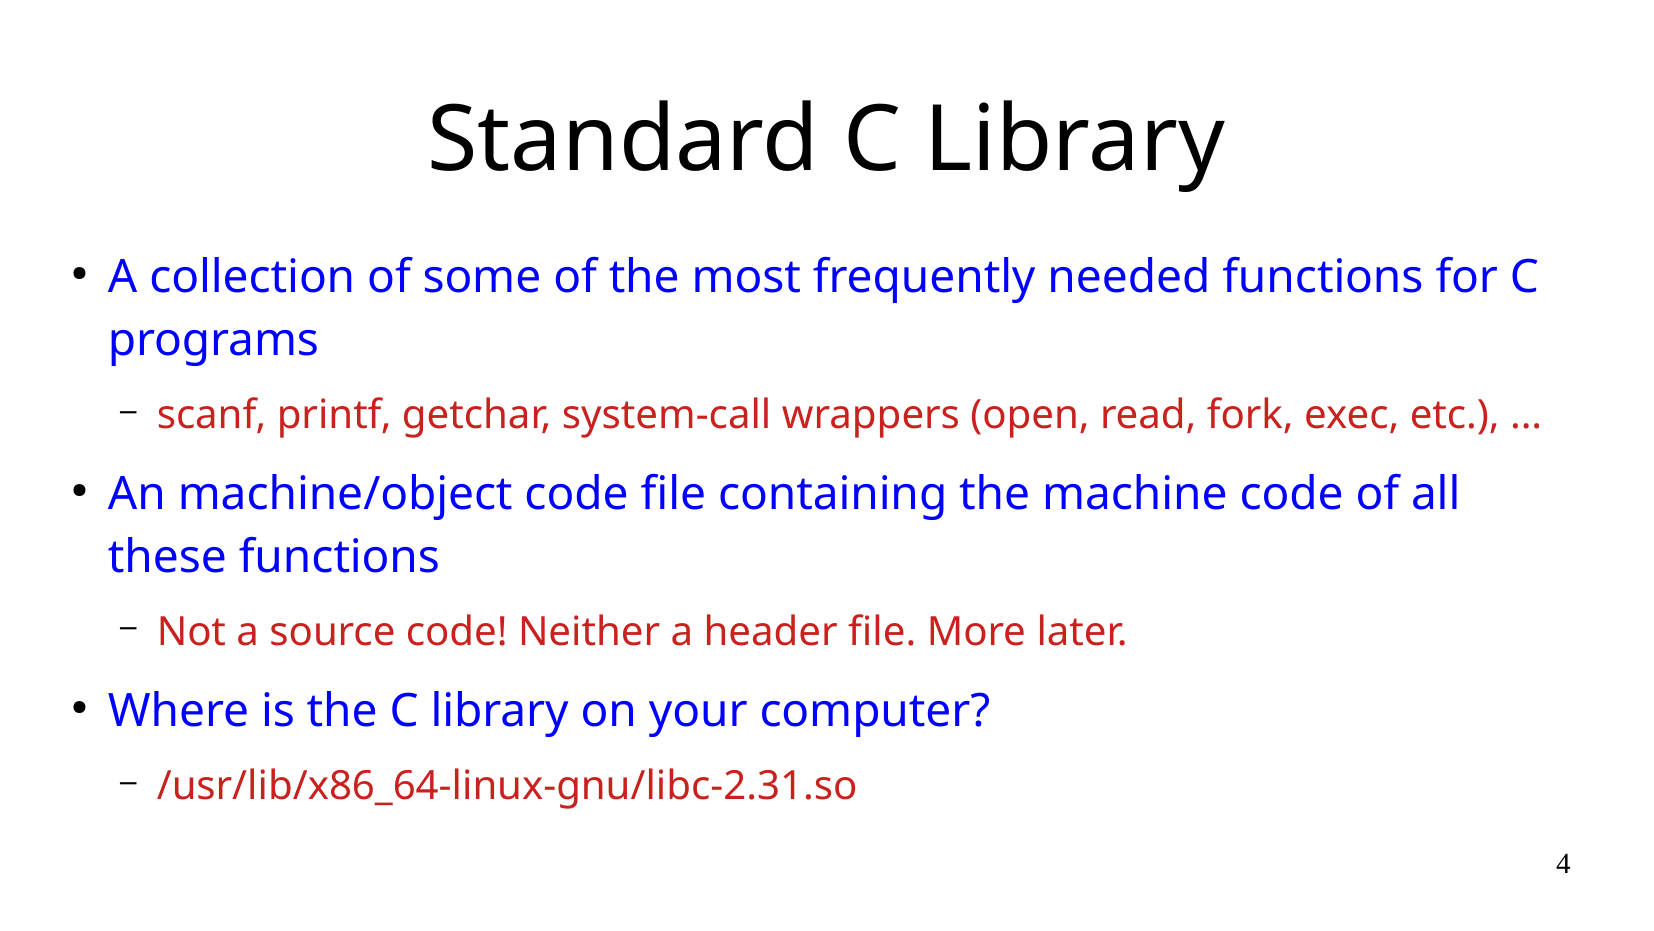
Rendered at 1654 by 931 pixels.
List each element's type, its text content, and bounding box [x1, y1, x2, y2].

list A collection of some of the most frequently needed functions for C programs scanf, printf, getchar, system-call wrappers (open, read, fork, exec, etc.), ... An machine/object code file containing the machine code of all these functions Not a source code! Neither a header file. More later. Where is the C library on your computer? /usr/lib/x86_64-linux-gnu/libc-2.31.so [59, 243, 1565, 820]
title Standard C Library [59, 68, 1595, 202]
